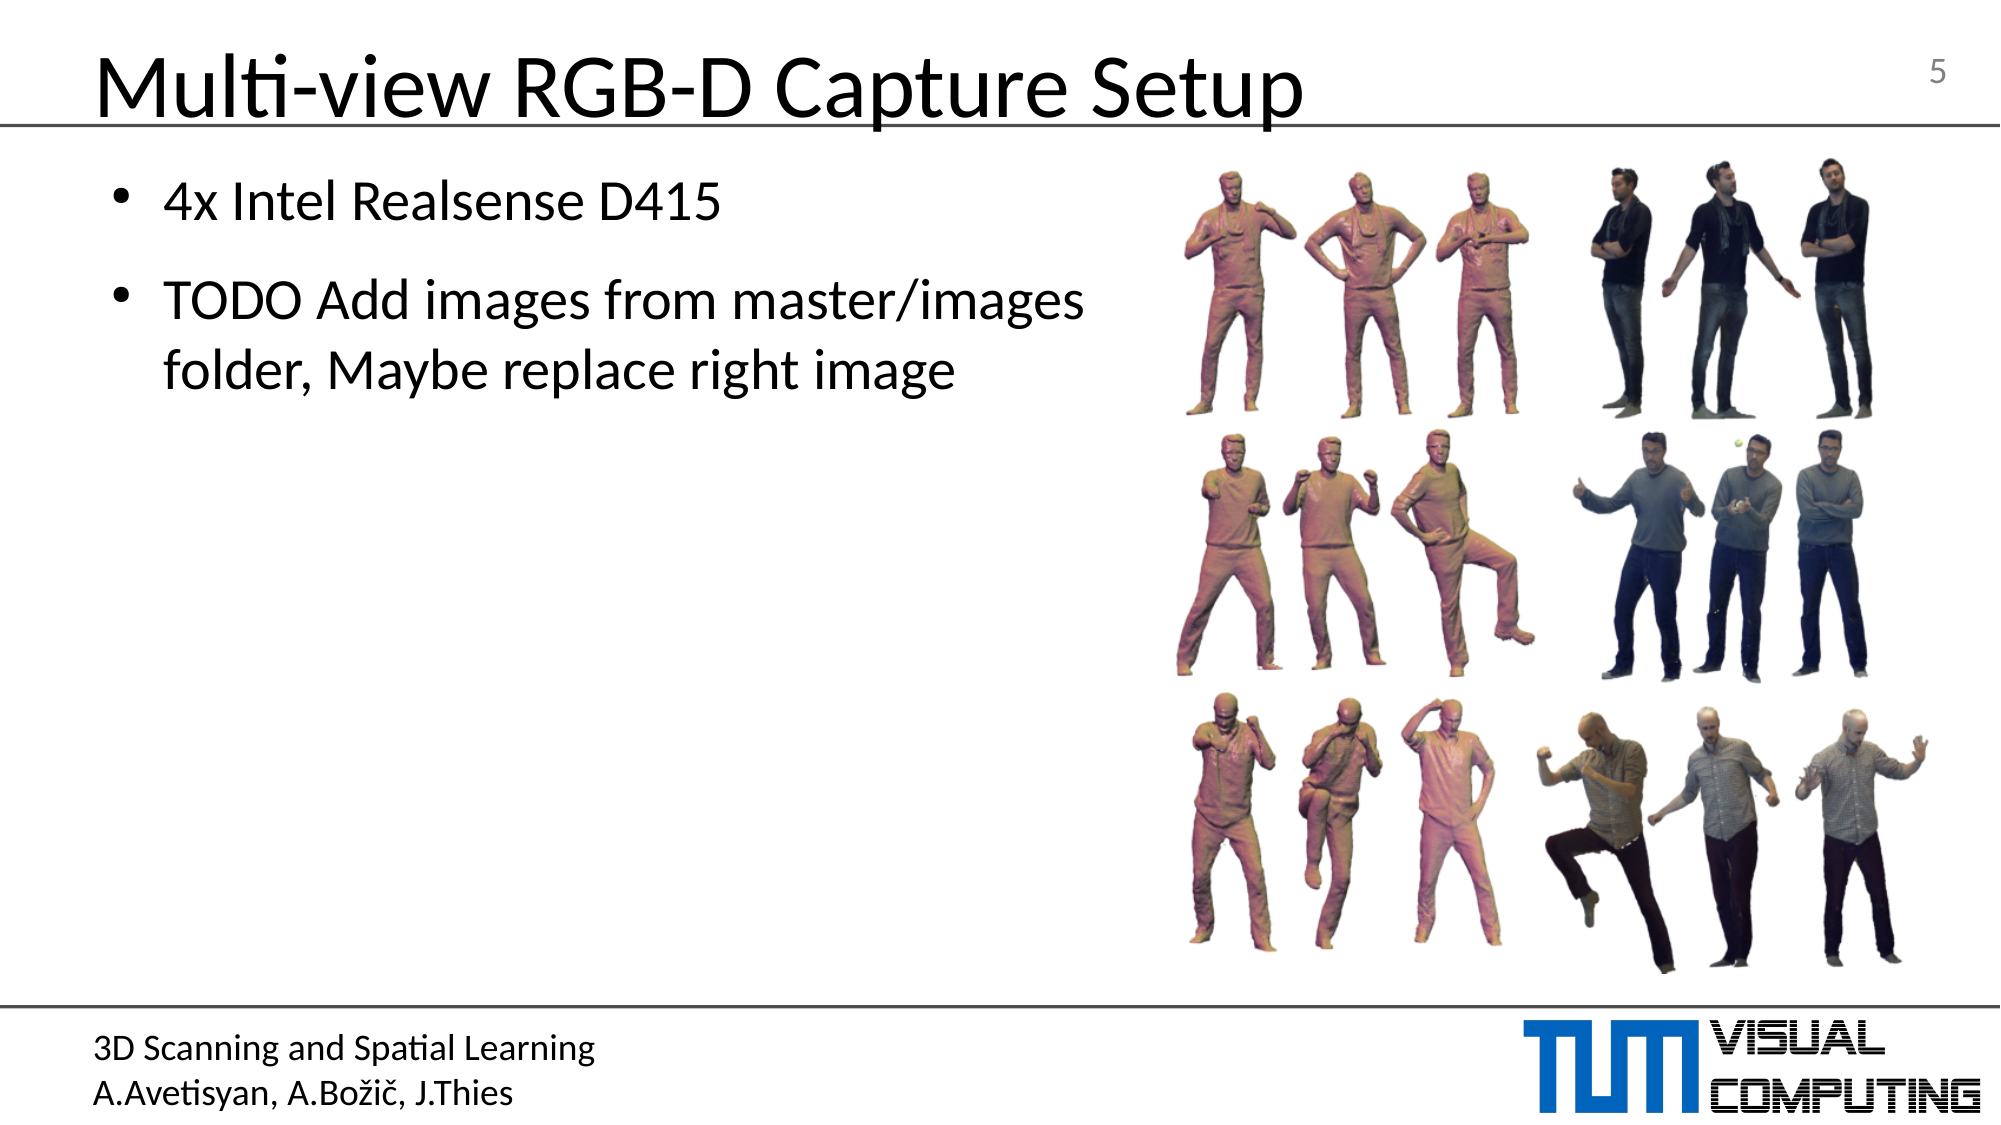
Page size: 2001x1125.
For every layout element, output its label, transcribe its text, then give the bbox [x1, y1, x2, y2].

list 4x Intel Realsense D415 TODO Add images from master/images folder, Maybe replace right image [78, 154, 1124, 959]
picture [1174, 150, 1939, 974]
picture [1523, 1018, 1983, 1117]
title Multi-view RGB-D Capture Setup [78, 0, 1510, 143]
